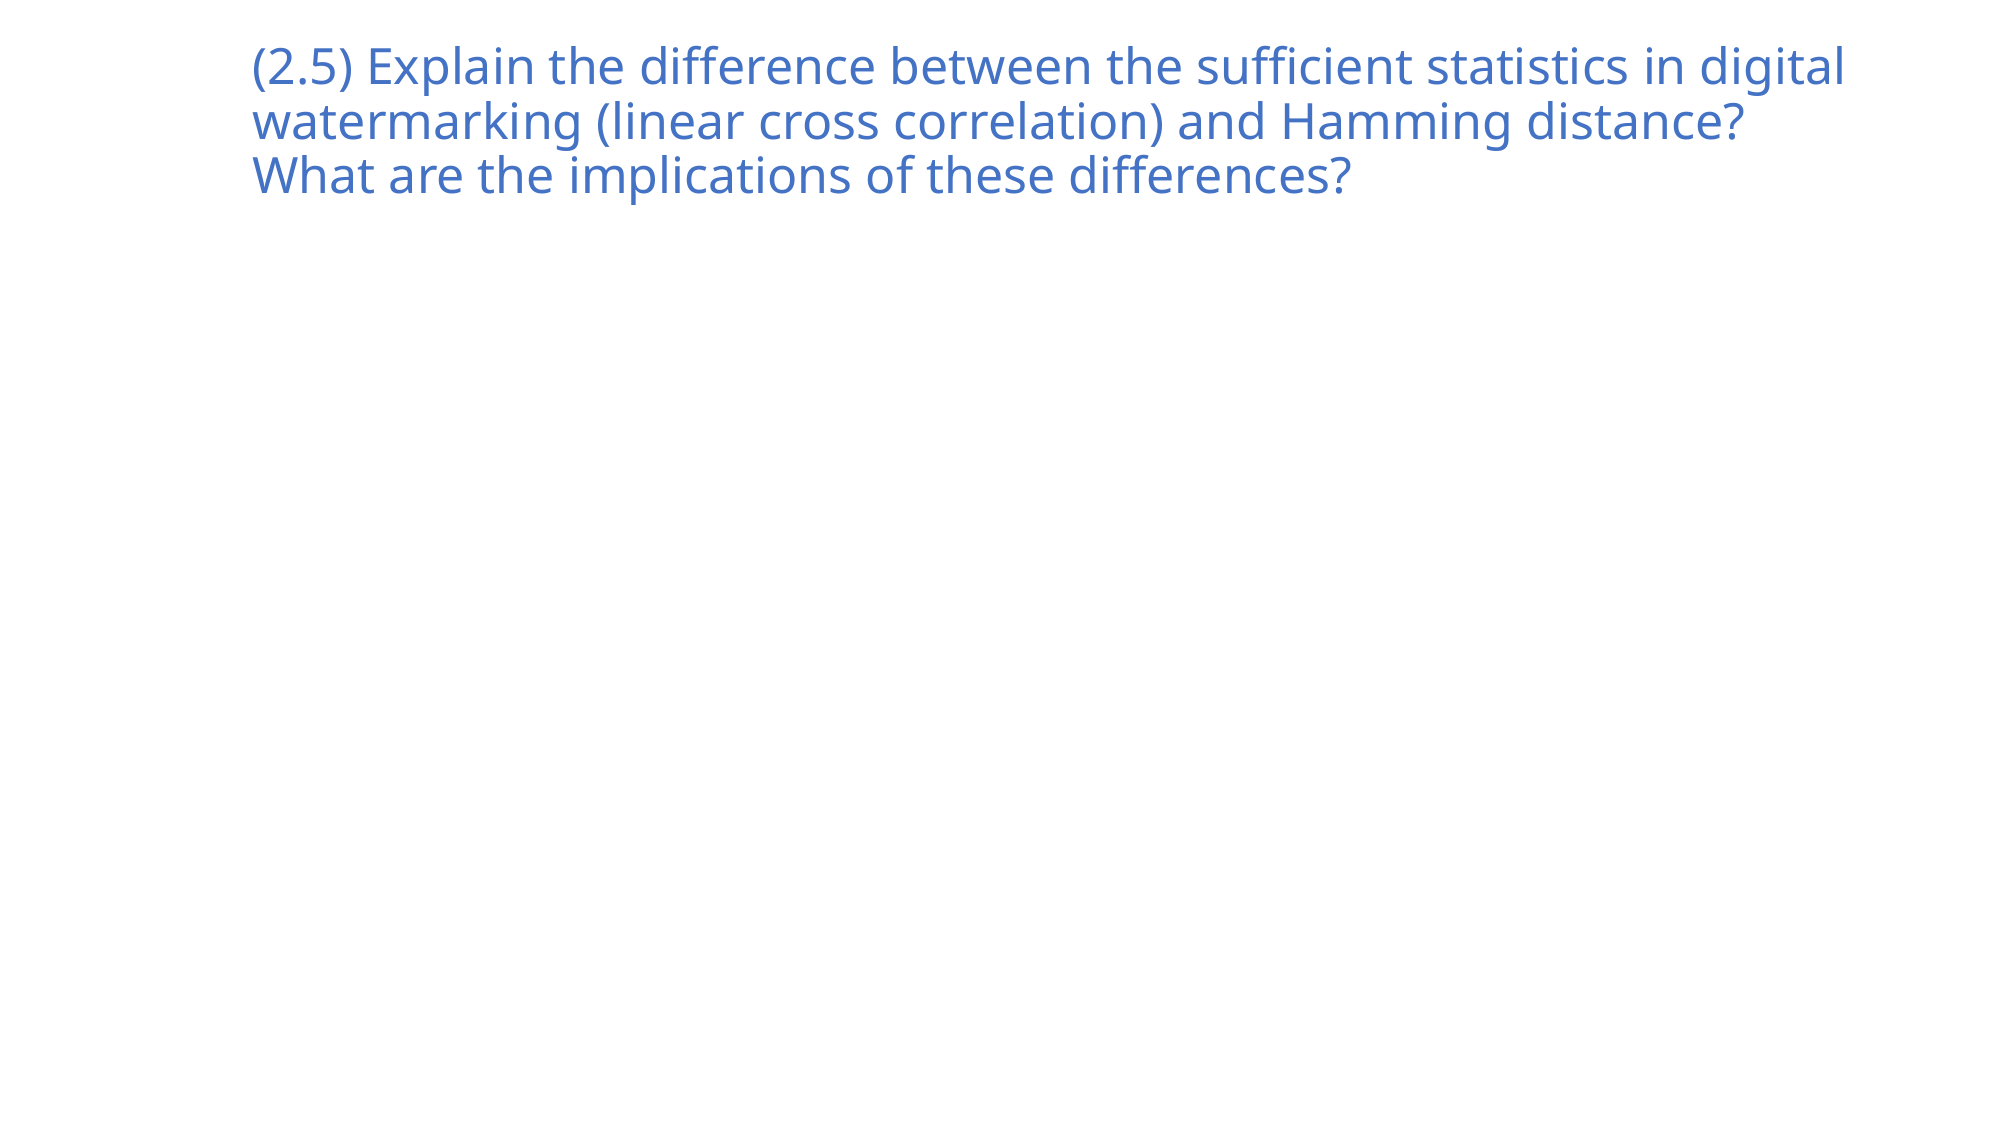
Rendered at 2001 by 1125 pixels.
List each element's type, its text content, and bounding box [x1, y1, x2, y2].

title (2.5) Explain the difference between the sufficient statistics in digital watermarking (linear cross correlation) and Hamming distance? What are the implications of these differences? [237, 34, 1876, 194]
